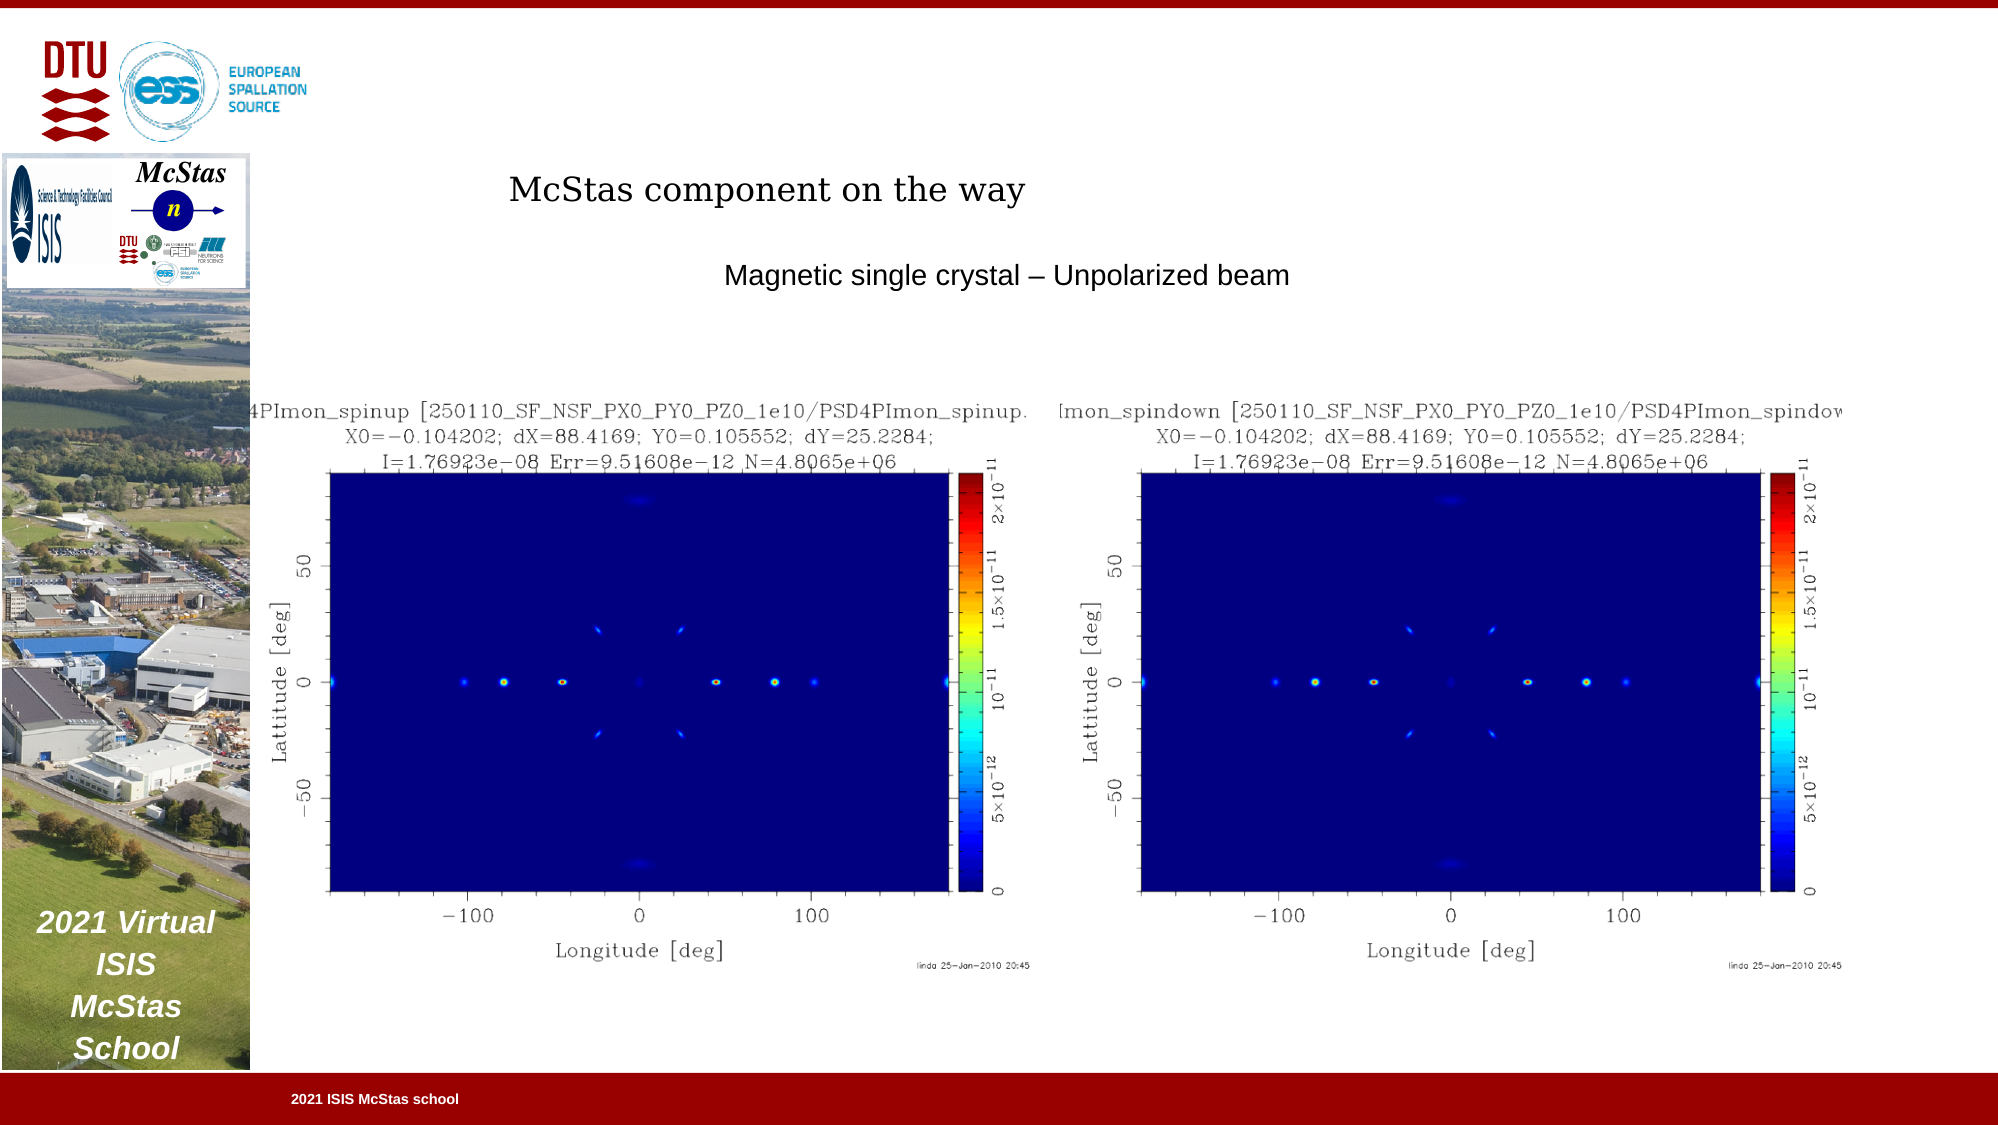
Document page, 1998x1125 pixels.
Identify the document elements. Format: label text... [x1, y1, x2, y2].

picture [119, 41, 307, 142]
text_box McStas component on the way [508, 168, 1450, 209]
text_box Magnetic single crystal – Unpolarized beam [719, 250, 1382, 296]
picture [1059, 401, 1843, 969]
picture [2, 153, 1030, 1070]
